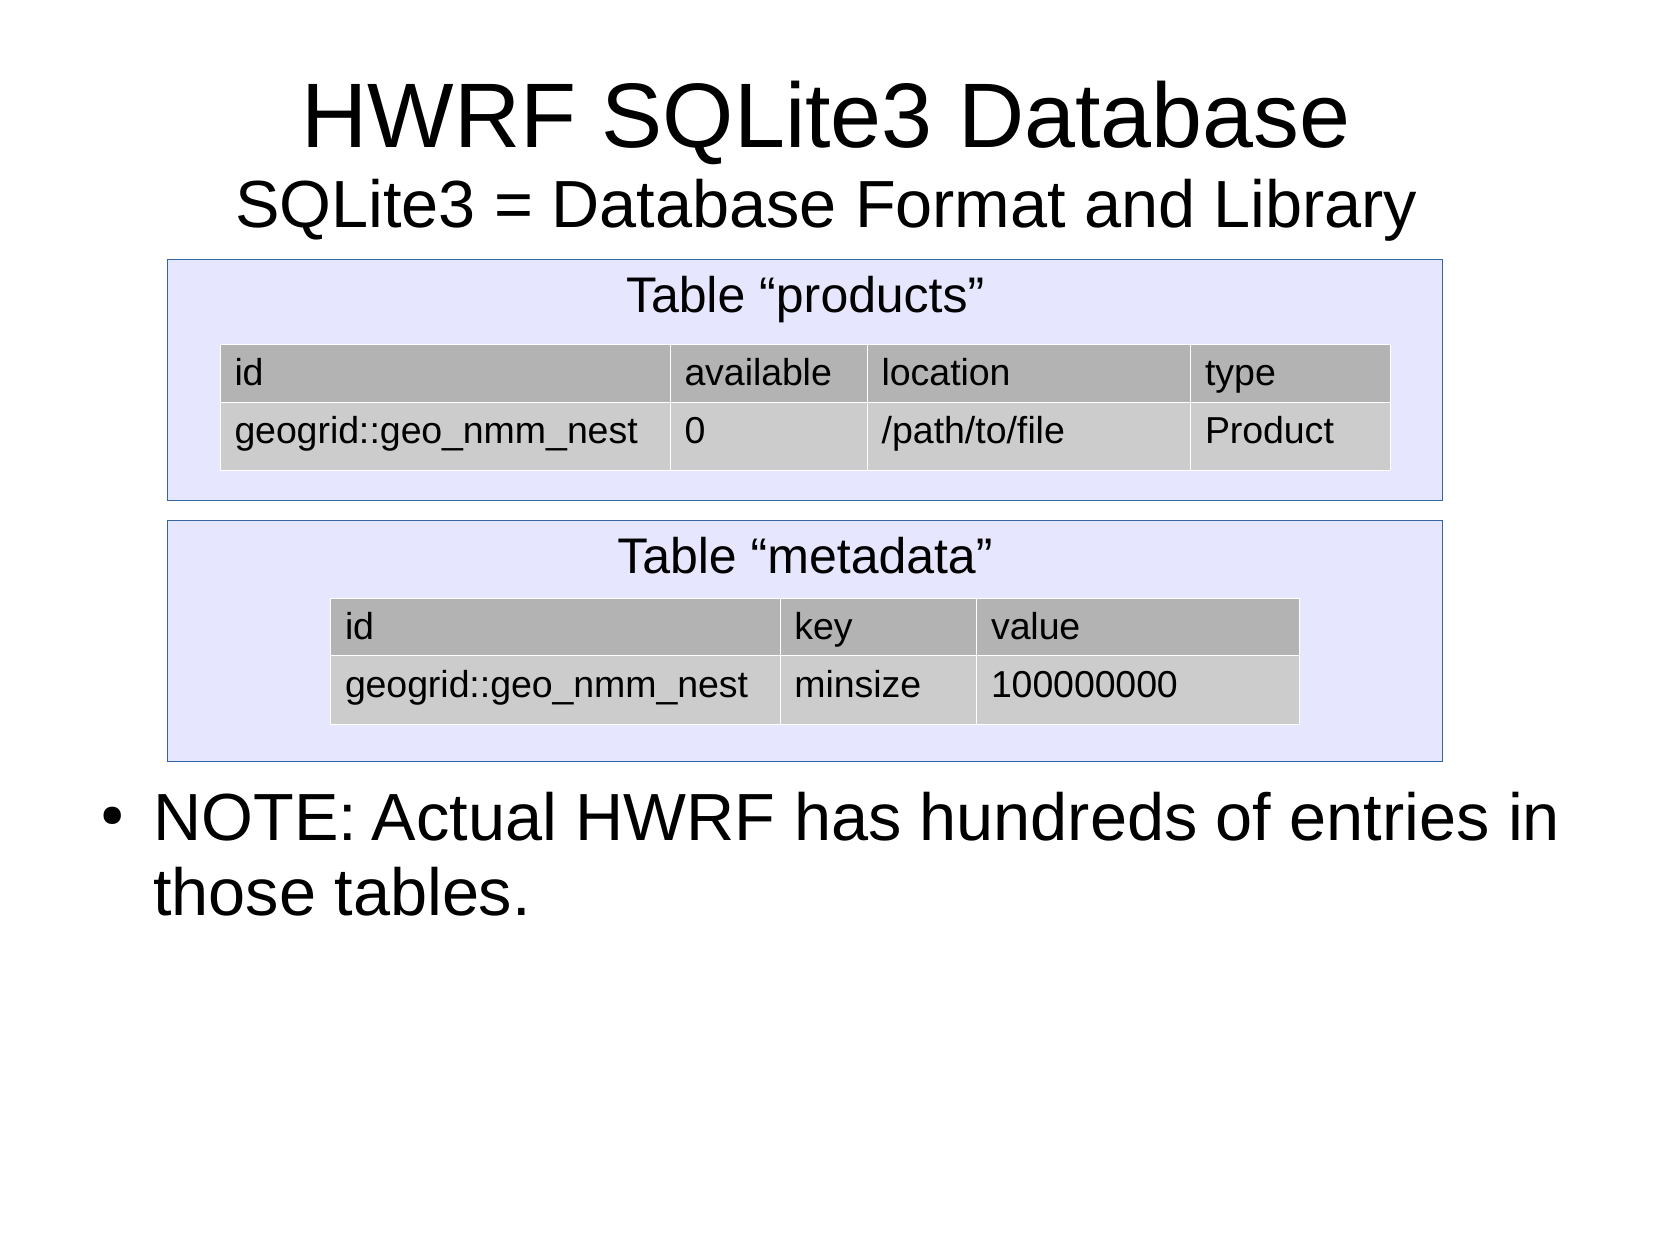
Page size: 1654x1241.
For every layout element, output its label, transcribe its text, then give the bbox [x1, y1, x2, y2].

list [467, 520, 1143, 598]
title HWRF SQLite3 Database SQLite3 = Database Format and Library [82, 49, 1571, 257]
table_header id [221, 345, 670, 402]
table_header id [331, 599, 780, 655]
table_cell /path/to/file [868, 403, 1190, 470]
table_cell 0 [671, 403, 867, 470]
table_header type [1191, 345, 1390, 402]
list [467, 258, 1143, 344]
table_cell minsize [781, 656, 976, 724]
table_header available [671, 345, 867, 402]
table_cell geogrid::geo_nmm_nest [221, 403, 670, 470]
table_cell geogrid::geo_nmm_nest [331, 656, 780, 724]
table_header key [781, 599, 976, 655]
text_box Table “metadata” [167, 520, 1443, 762]
text_box Table “products” [167, 259, 1443, 501]
table_header value [977, 599, 1299, 655]
table_cell Product [1191, 403, 1390, 470]
table_cell 100000000 [977, 656, 1299, 724]
list NOTE: Actual HWRF has hundreds of entries in those tables. [82, 780, 1571, 1215]
table_header location [868, 345, 1190, 402]
